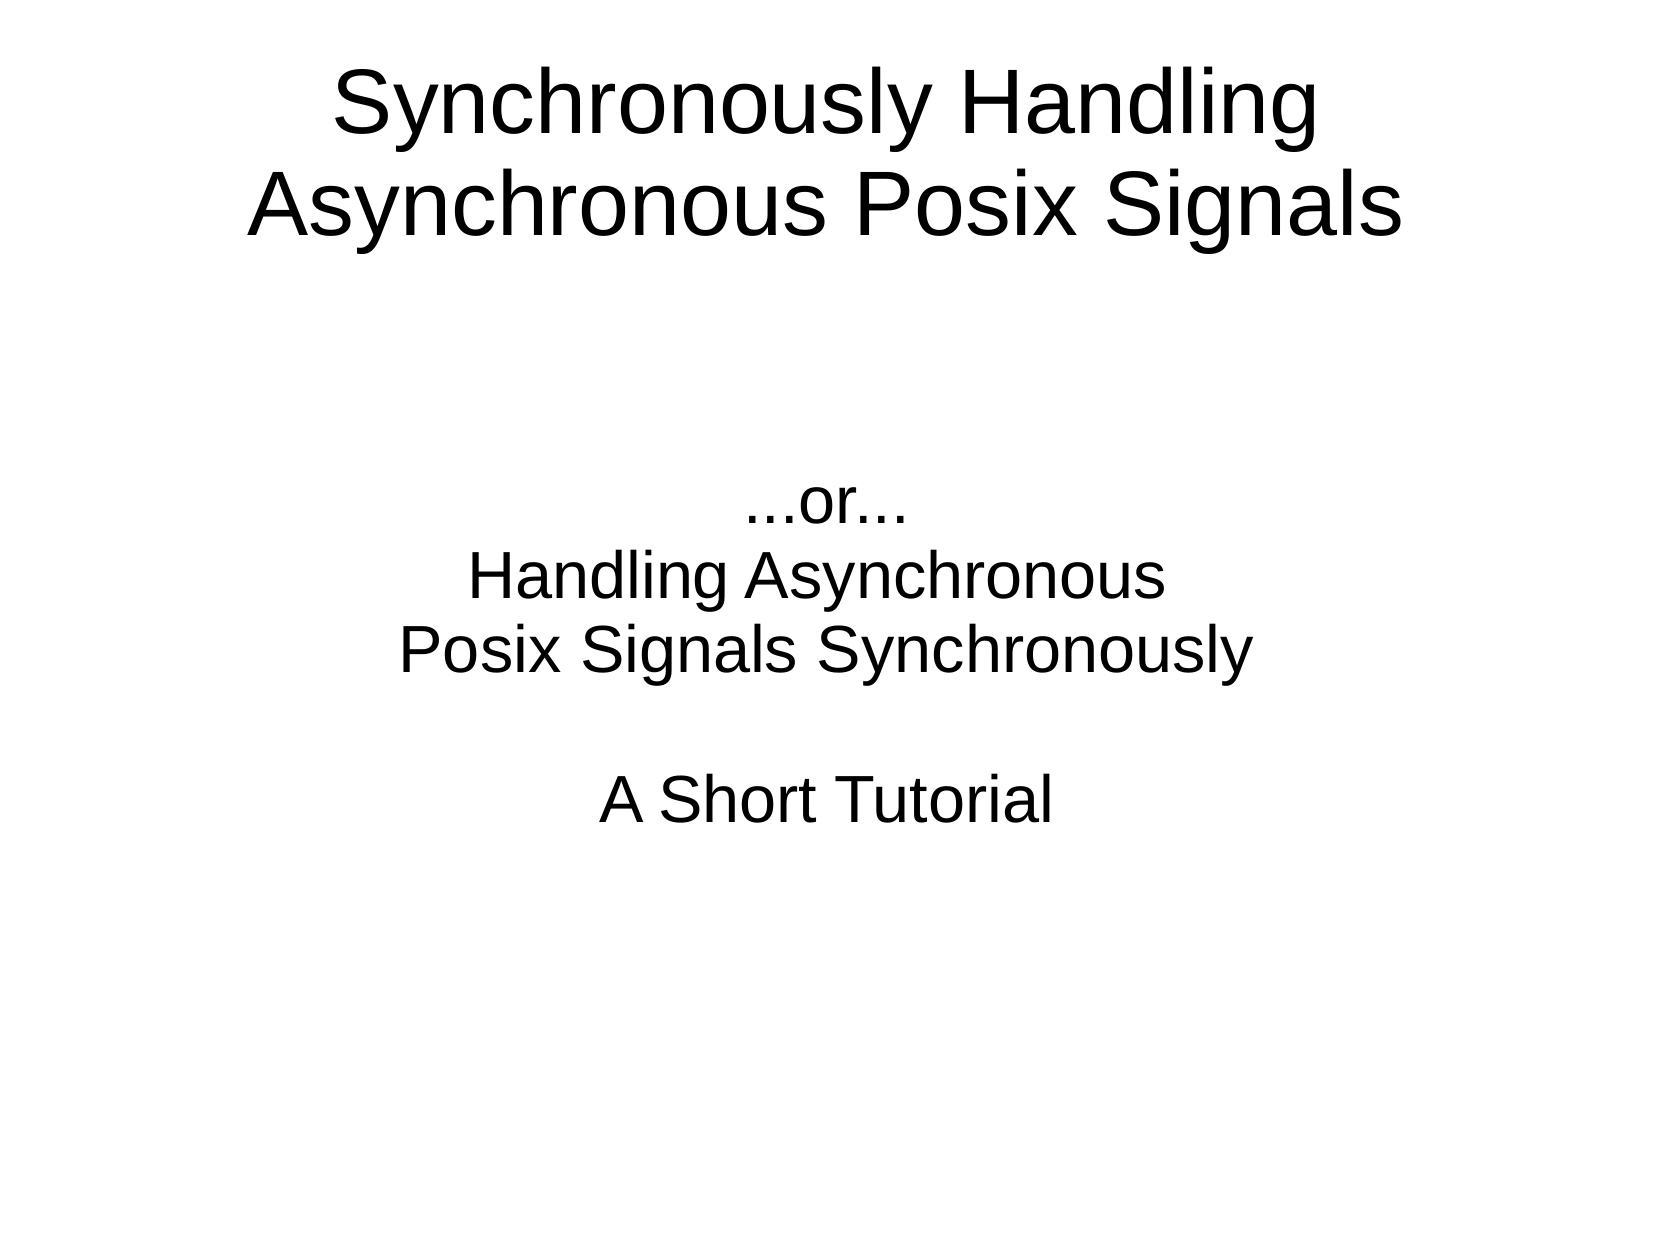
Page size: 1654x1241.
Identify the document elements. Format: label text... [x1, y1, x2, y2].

title Synchronously Handling Asynchronous Posix Signals [82, 49, 1571, 257]
subtitle ...or... Handling Asynchronous Posix Signals Synchronously A Short Tutorial [82, 290, 1571, 1010]
